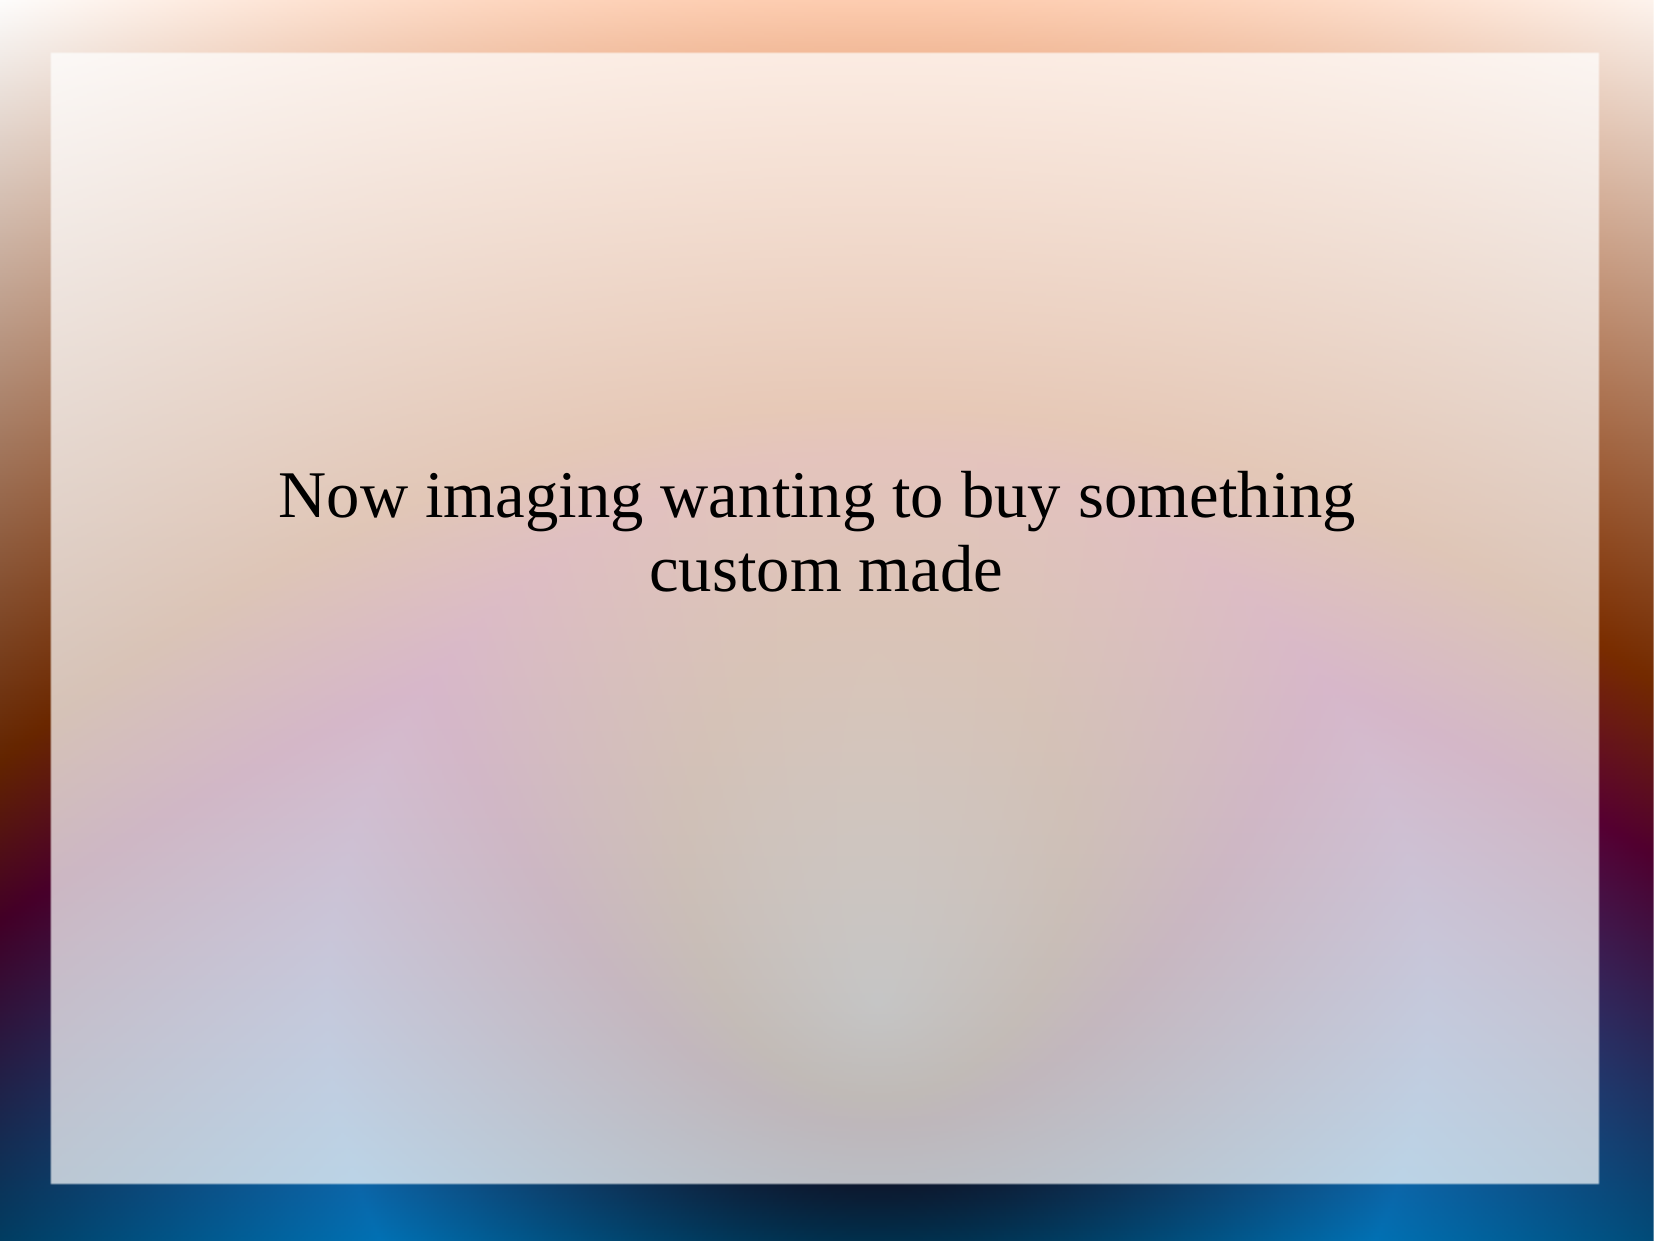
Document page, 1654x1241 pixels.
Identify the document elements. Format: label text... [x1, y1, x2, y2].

picture [0, 0, 1654, 1241]
subtitle Now imaging wanting to buy something custom made [82, 55, 1571, 1010]
